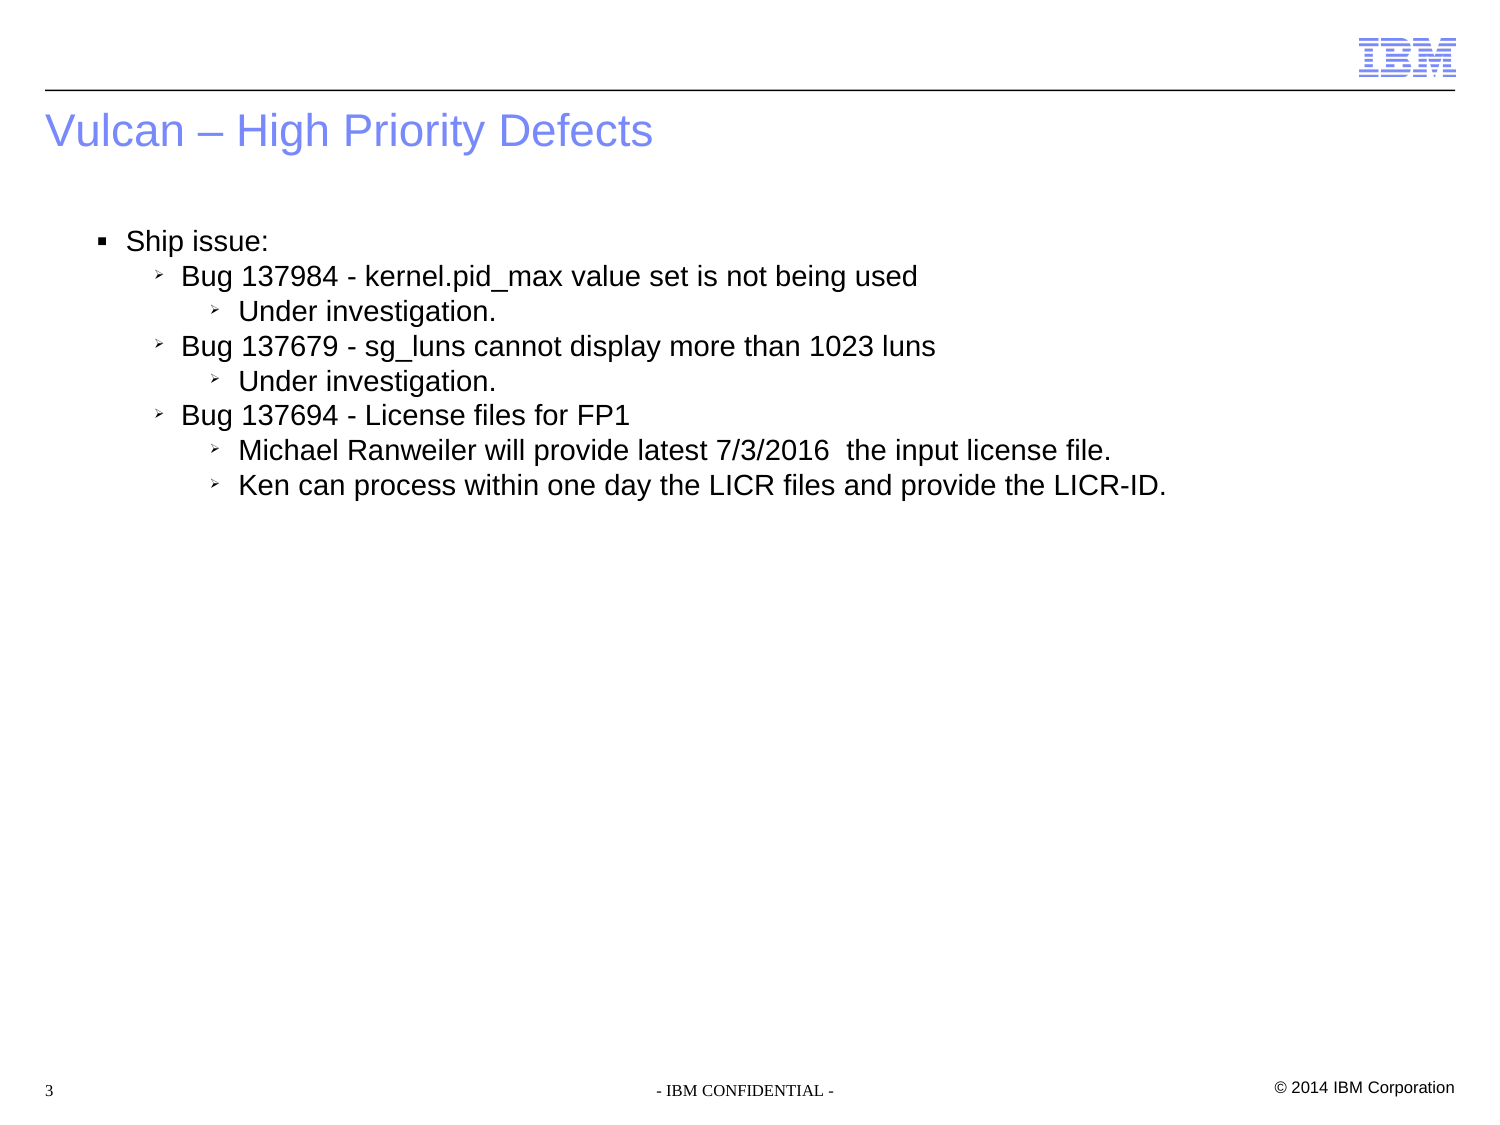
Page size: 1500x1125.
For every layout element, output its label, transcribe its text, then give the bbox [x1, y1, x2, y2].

title Vulcan – High Priority Defects [30, 97, 1456, 203]
list Ship issue: Bug 137984 - kernel.pid_max value set is not being used Under investigation. Bug 137679 - sg_luns cannot display more than 1023 luns Under investigation. Bug 137694 - License files for FP1 Michael Ranweiler will provide latest 7/3/2016 the input license file. Ken can process within one day the LICR files and provide the LICR-ID. [82, 159, 1368, 842]
picture [1359, 37, 1456, 77]
